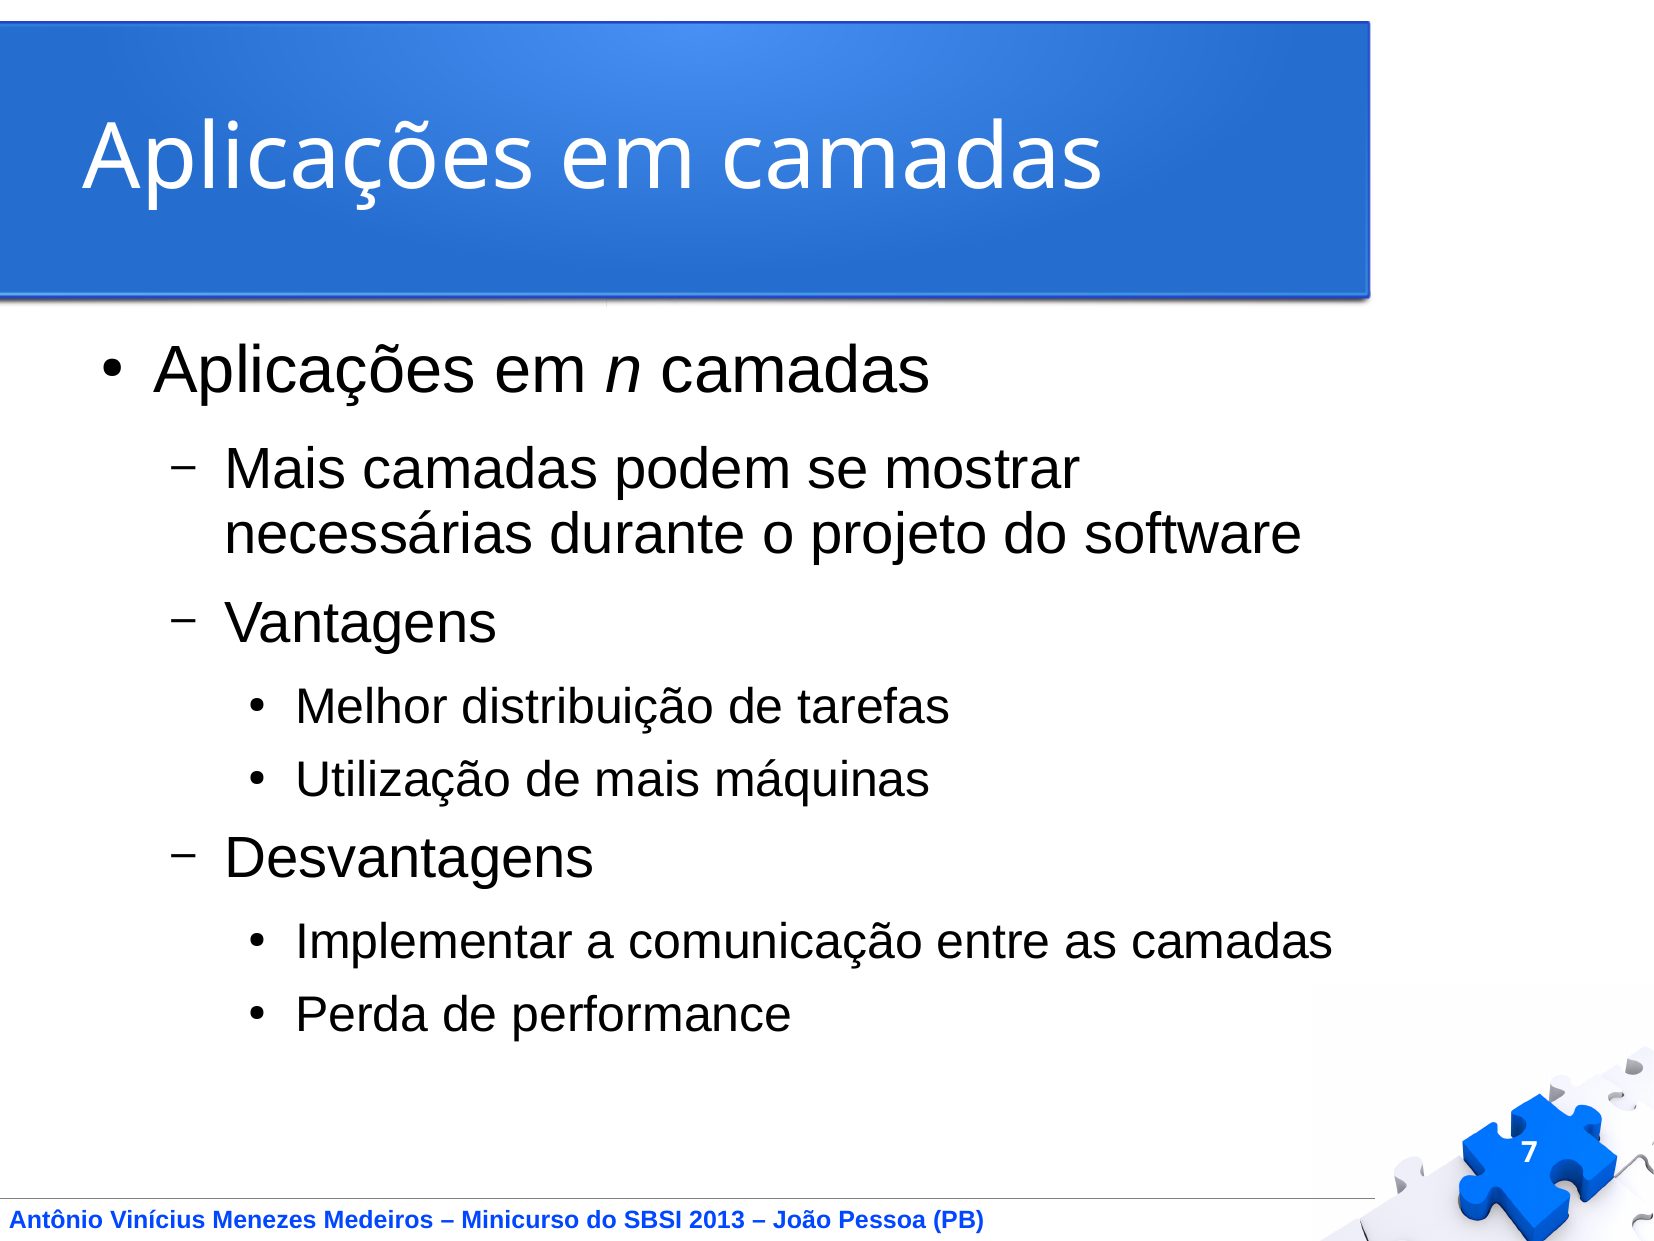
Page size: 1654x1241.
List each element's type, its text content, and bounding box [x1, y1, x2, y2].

title Aplicações em camadas [82, 49, 1323, 257]
list Aplicações em n camadas Mais camadas podem se mostrar necessárias durante o projeto do software Vantagens Melhor distribuição de tarefas Utilização de mais máquinas Desvantagens Implementar a comunicação entre as camadas Perda de performance [82, 332, 1356, 1111]
picture [1311, 983, 1654, 1241]
picture [0, 21, 1375, 307]
